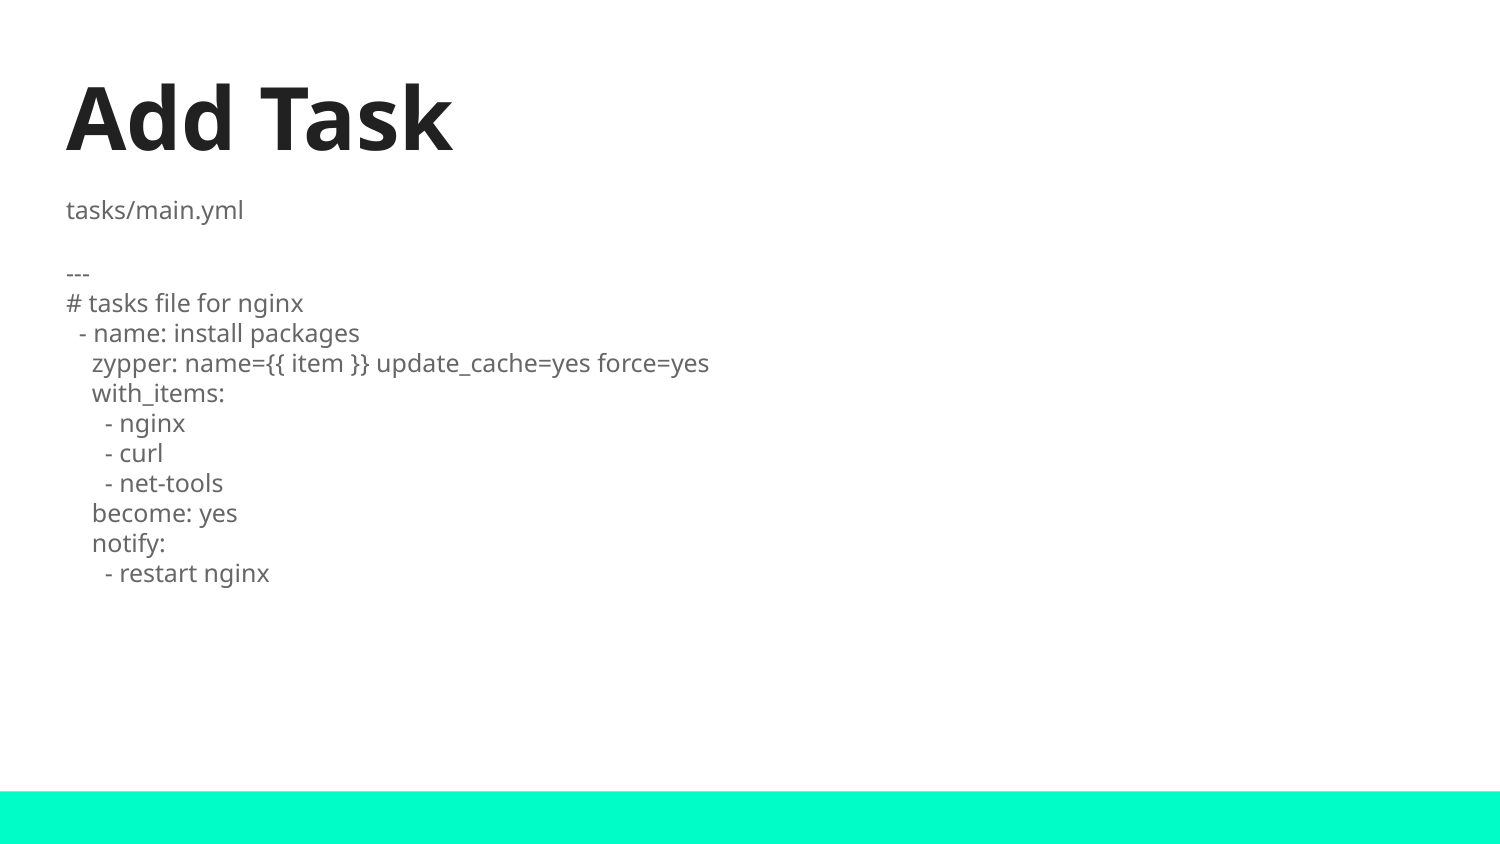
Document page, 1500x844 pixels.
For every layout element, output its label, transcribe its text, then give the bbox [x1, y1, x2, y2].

title Add Task [51, 48, 1449, 179]
list tasks/main.yml --- # tasks file for nginx - name: install packages zypper: name={{ item }} update_cache=yes force=yes with_items: - nginx - curl - net-tools become: yes notify: - restart nginx [51, 179, 1449, 728]
